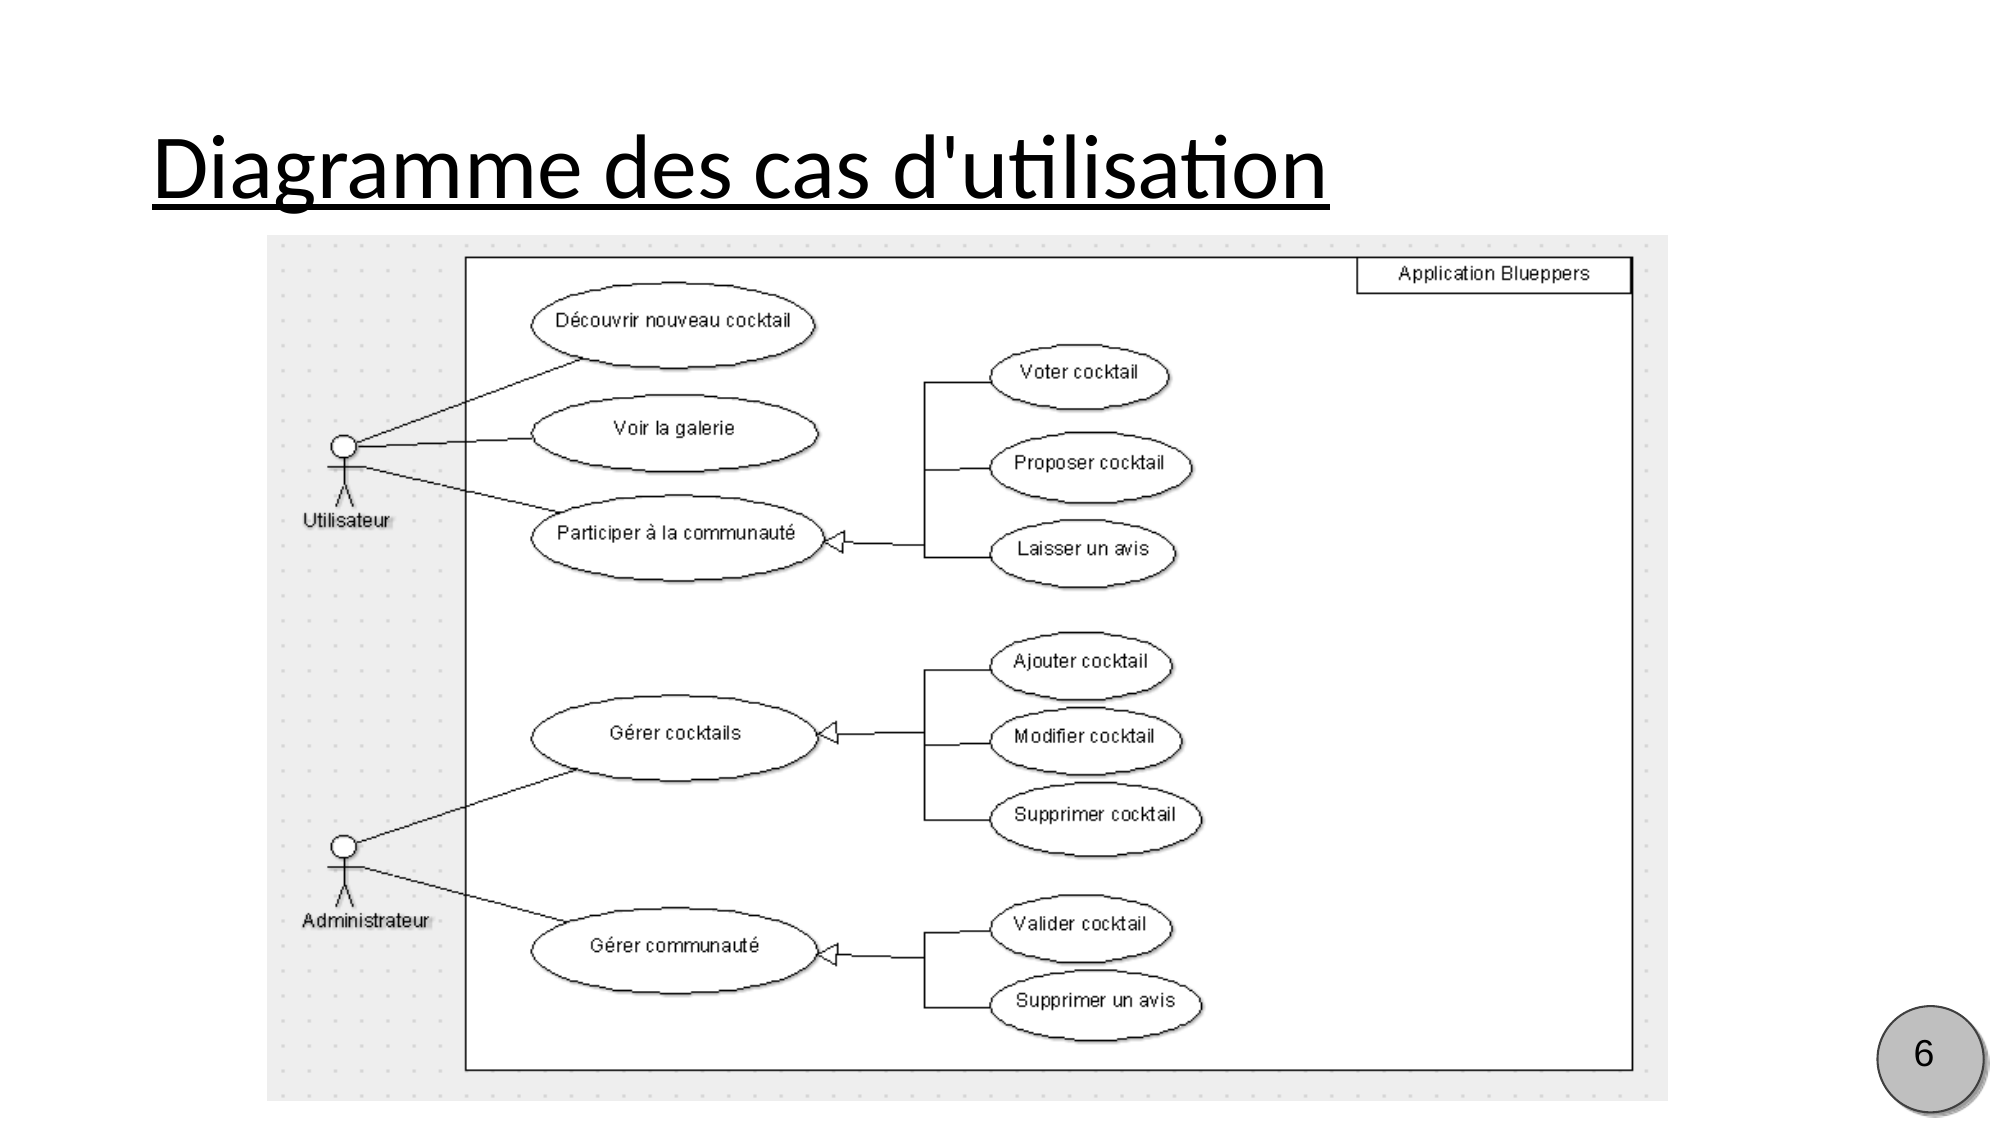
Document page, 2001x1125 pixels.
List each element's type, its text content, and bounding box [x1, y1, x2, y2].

picture [267, 235, 1668, 1101]
text_box Diagramme des cas d'utilisation [137, 59, 1863, 278]
